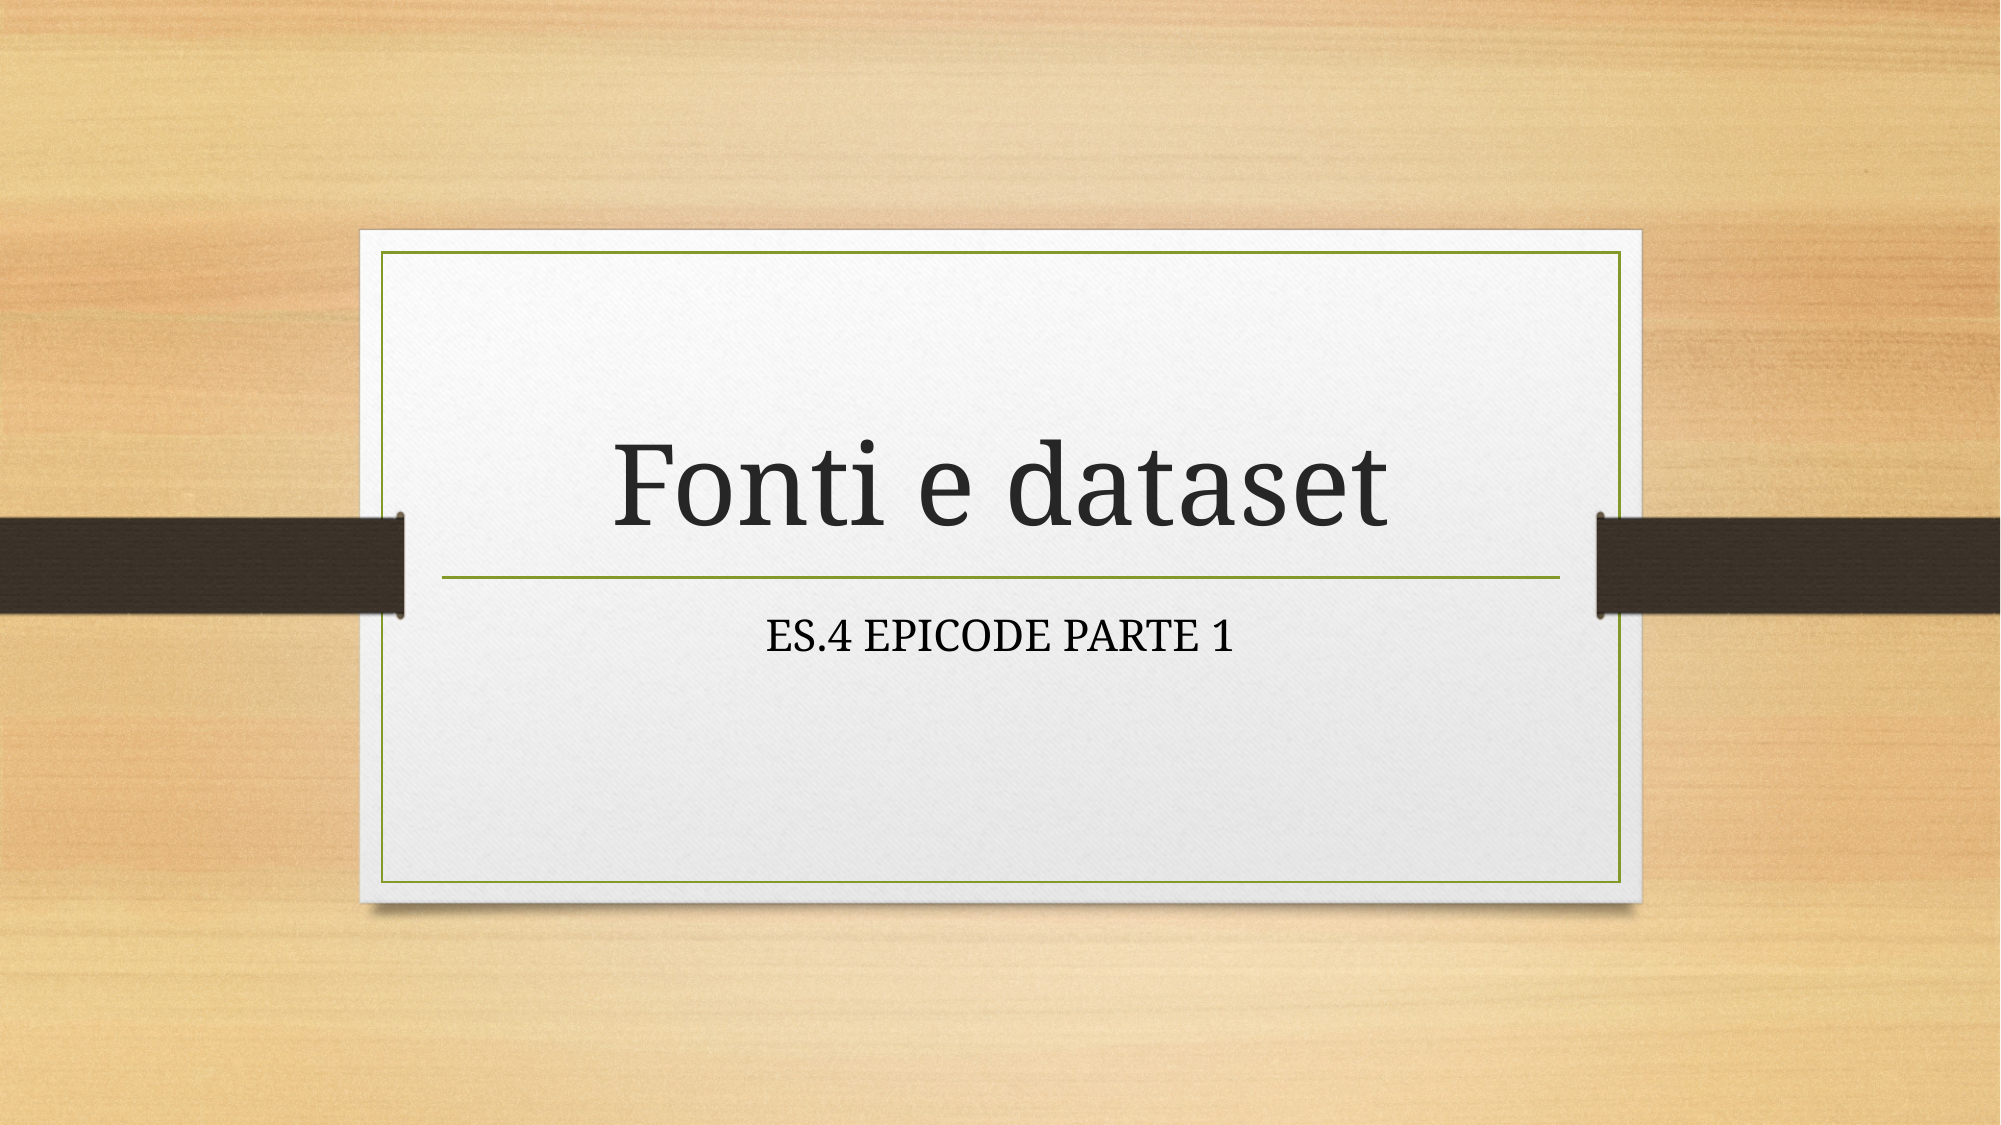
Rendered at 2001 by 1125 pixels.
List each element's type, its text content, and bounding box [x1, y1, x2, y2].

title Fonti e dataset [441, 306, 1560, 556]
subtitle ES.4 EPICODE PARTE 1 [441, 600, 1560, 817]
